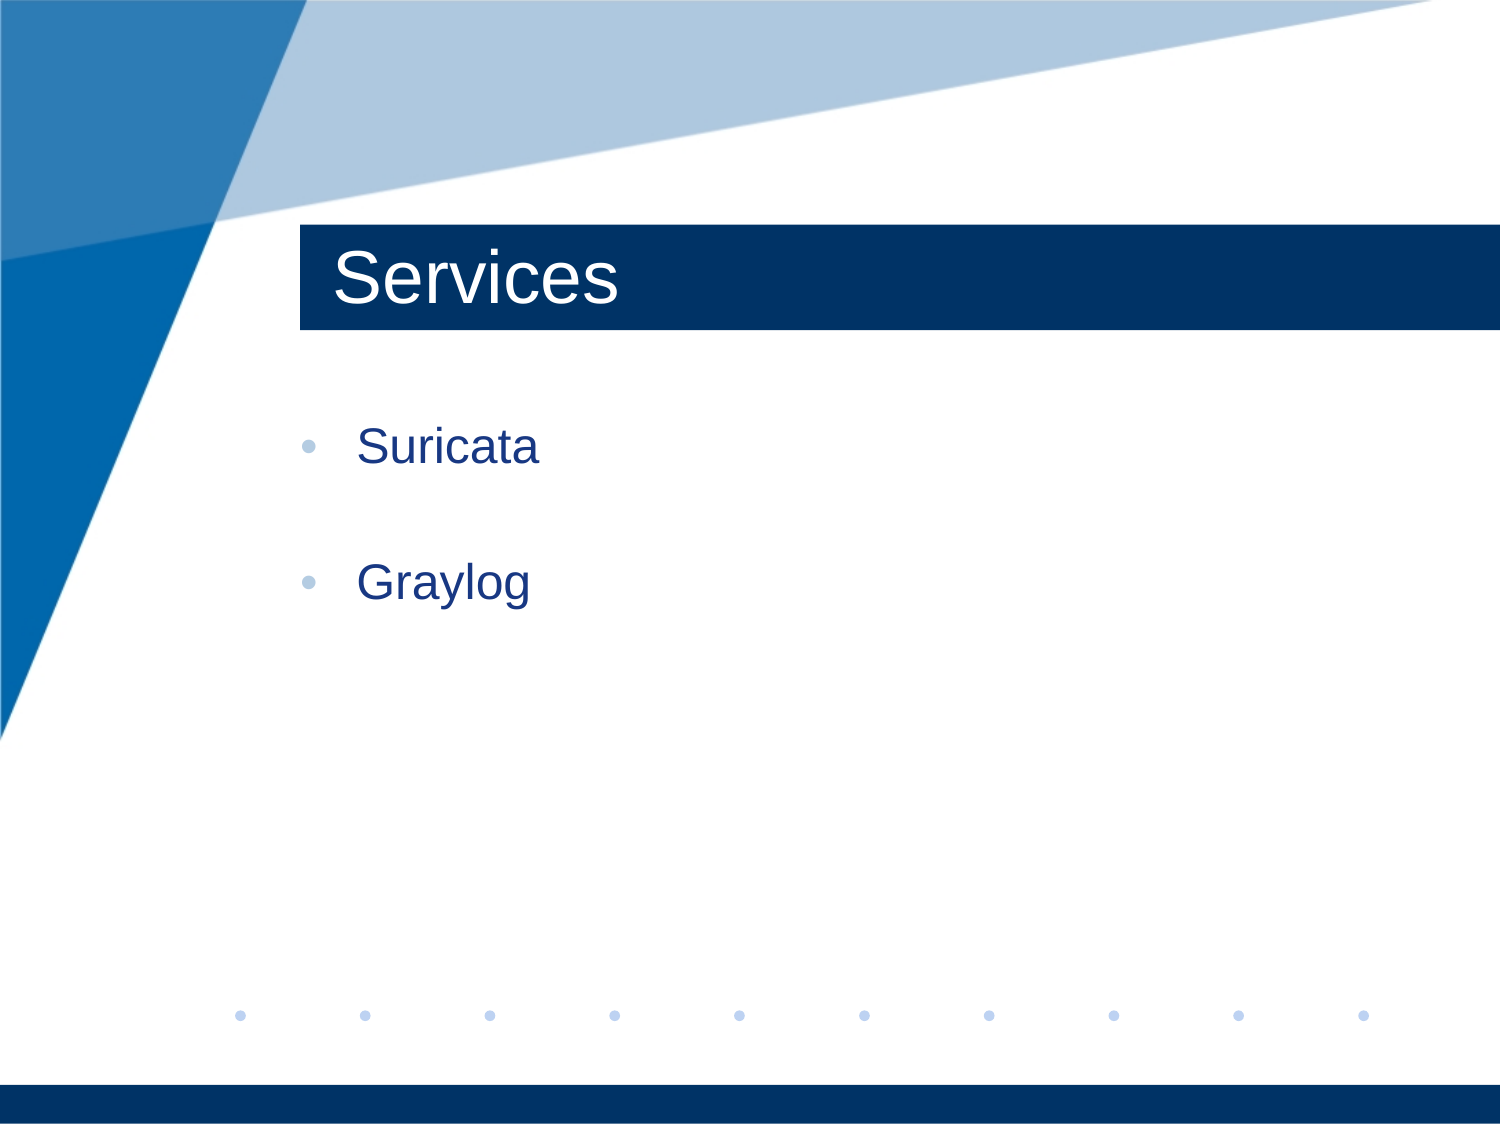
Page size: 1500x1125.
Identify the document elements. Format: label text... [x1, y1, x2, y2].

picture [0, 0, 1500, 842]
title Services [300, 224, 1500, 331]
list Suricata Graylog [299, 350, 874, 1013]
